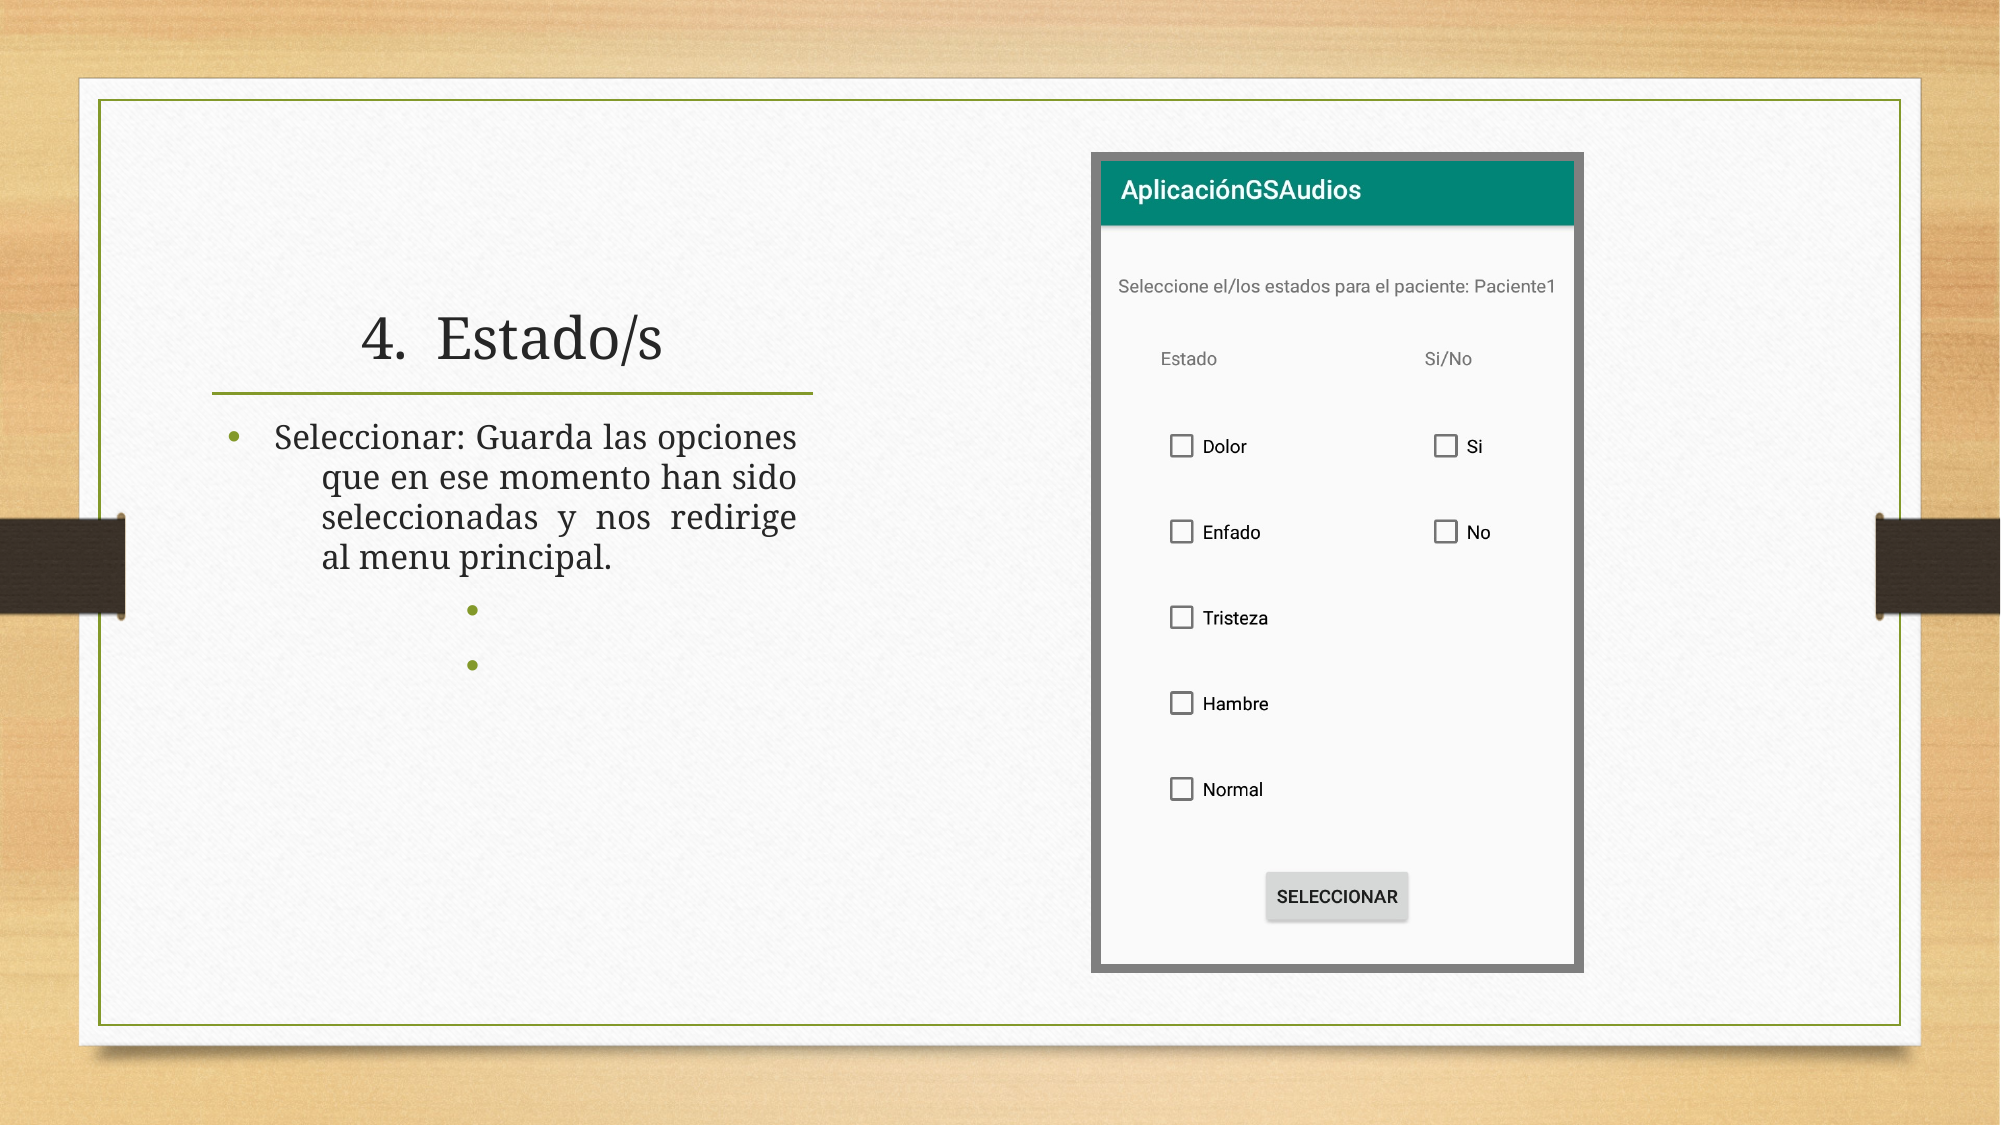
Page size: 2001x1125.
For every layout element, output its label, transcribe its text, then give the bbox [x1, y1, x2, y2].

picture [0, 0, 2000, 1125]
list Seleccionar: Guarda las opciones que en ese momento han sido seleccionadas y nos redirige al menu principal. [212, 409, 813, 964]
title 4. Estado/s [212, 161, 813, 379]
